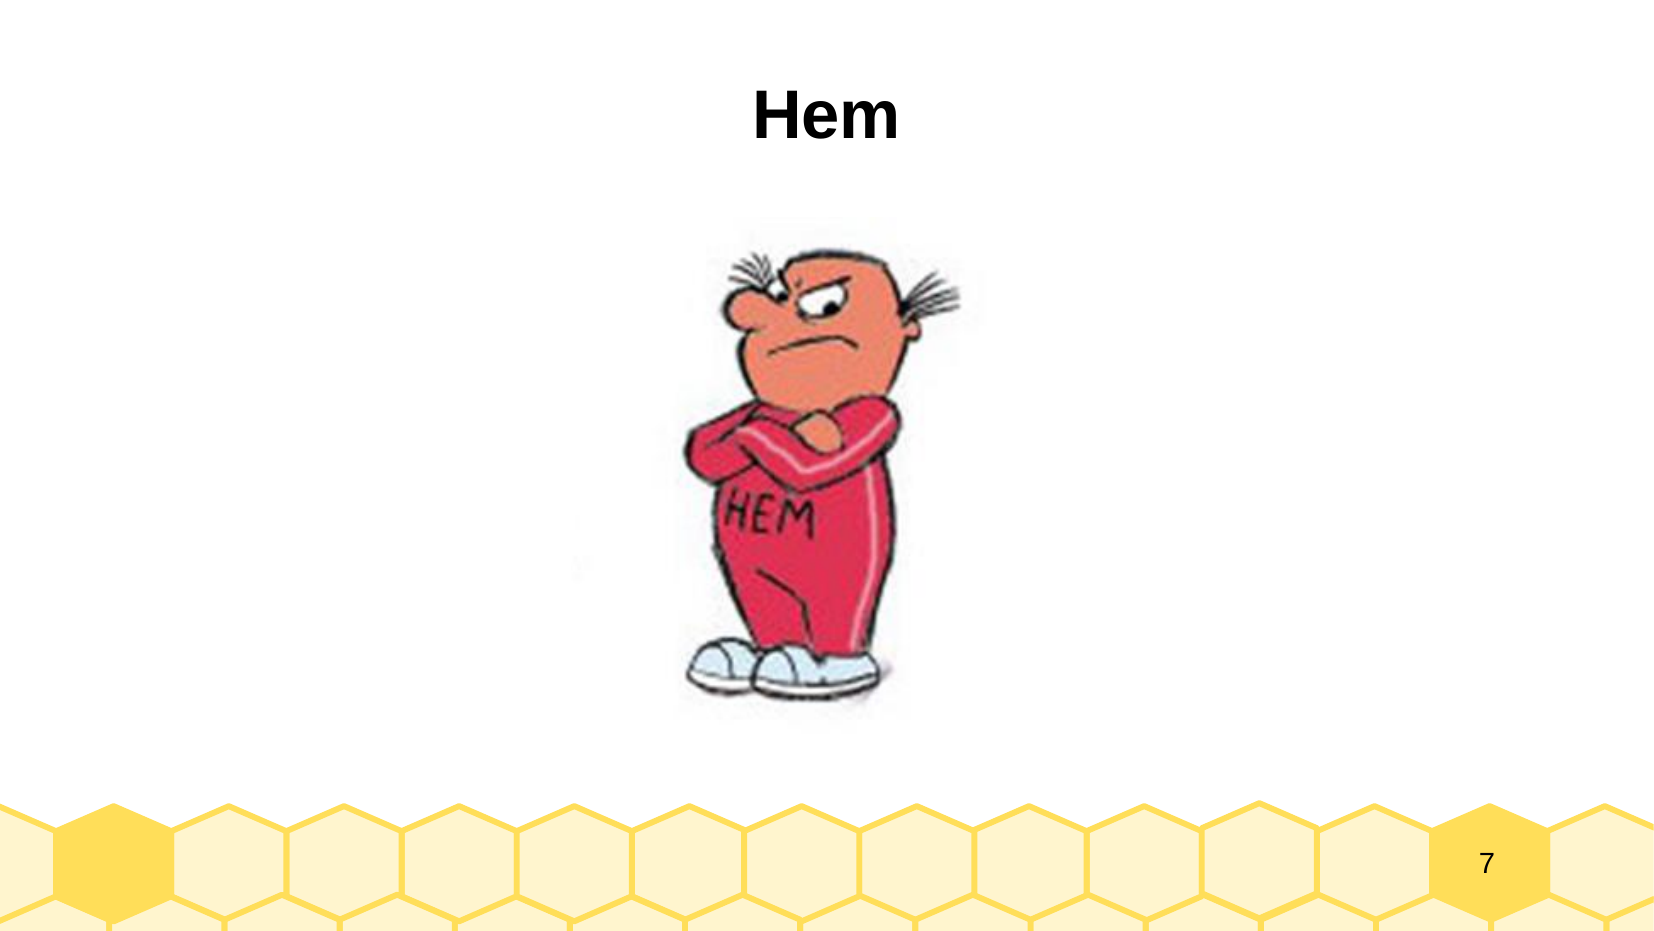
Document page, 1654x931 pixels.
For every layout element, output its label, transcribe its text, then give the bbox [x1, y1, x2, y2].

picture [571, 217, 1082, 758]
title Hem [82, 37, 1571, 193]
